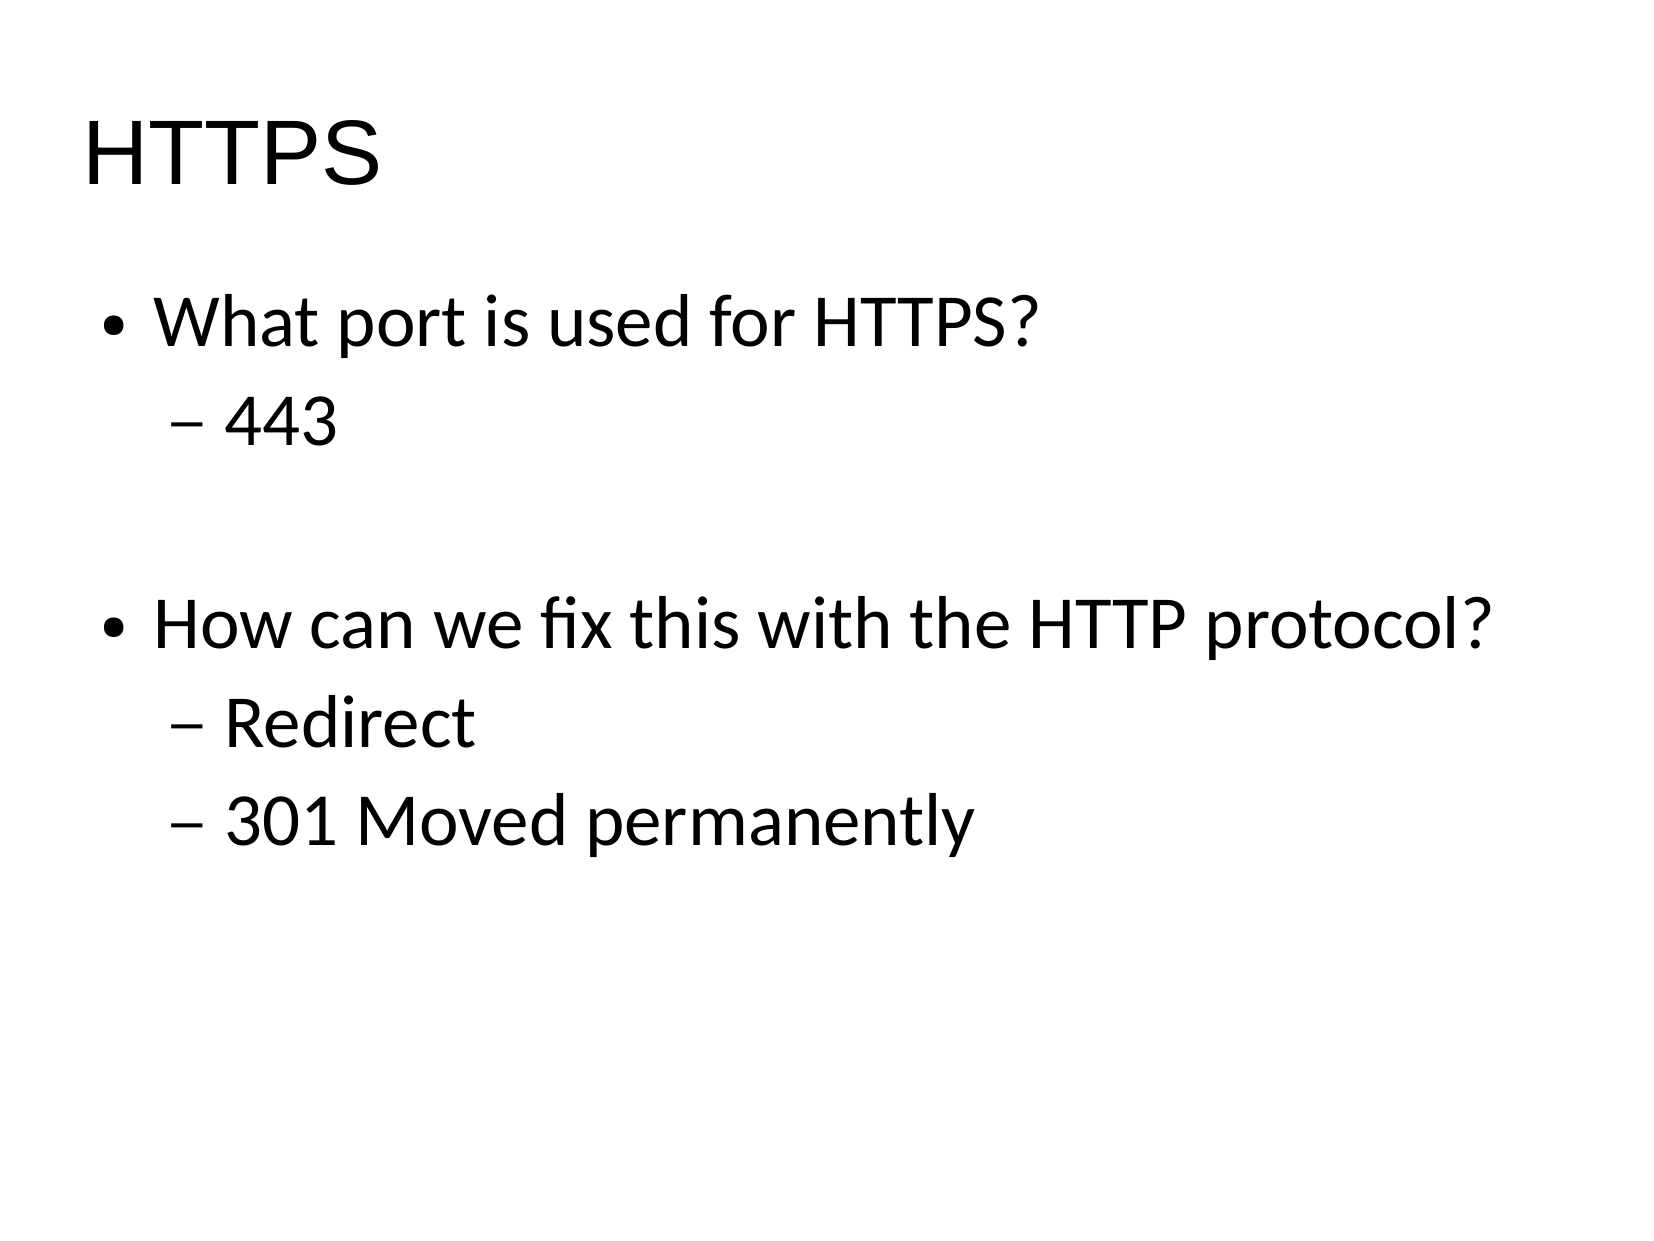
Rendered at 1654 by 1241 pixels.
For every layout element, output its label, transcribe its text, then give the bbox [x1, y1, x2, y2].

list What port is used for HTTPS? 443 How can we fix this with the HTTP protocol? Redirect 301 Moved permanently [82, 290, 1571, 1010]
title HTTPS [82, 49, 1571, 257]
